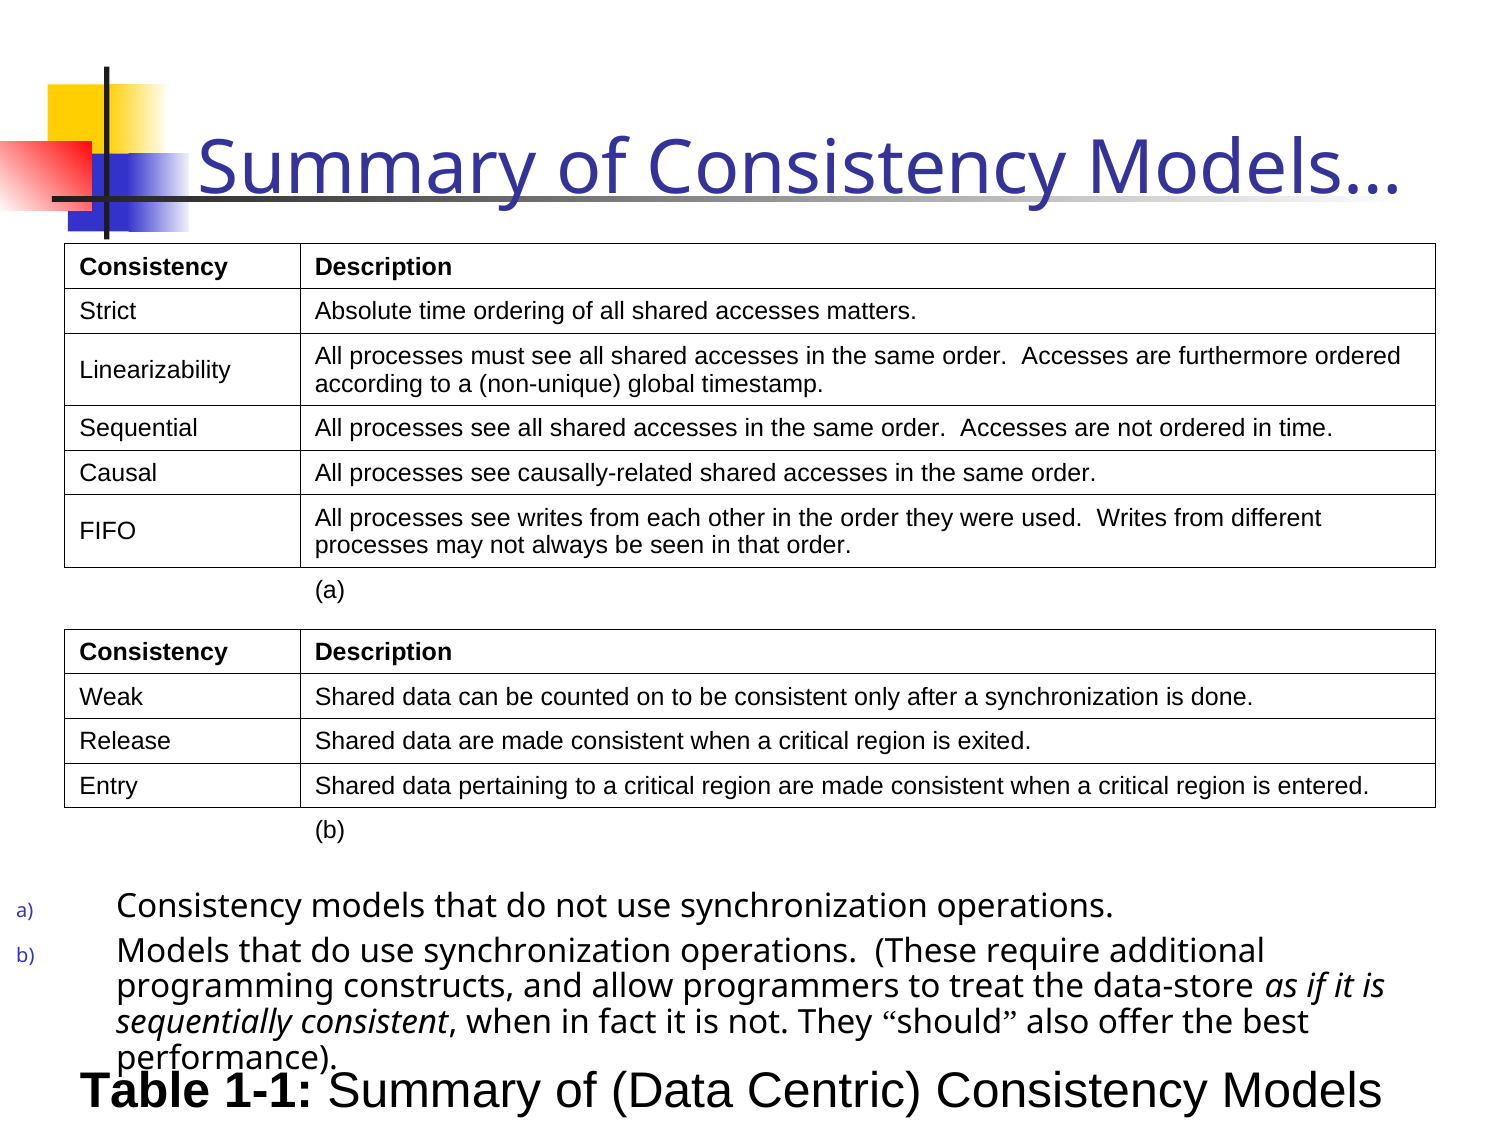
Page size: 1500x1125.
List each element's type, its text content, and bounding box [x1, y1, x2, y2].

table_cell Linearizability [65, 334, 300, 405]
table_cell All processes see causally-related shared accesses in the same order. [301, 451, 1435, 494]
table_cell Shared data are made consistent when a critical region is exited. [301, 719, 1435, 763]
table_cell Shared data pertaining to a critical region are made consistent when a critical region is entered. [301, 764, 1435, 807]
text_box Summary of Consistency Models… [183, 78, 1462, 216]
table_cell (a) [300, 568, 1435, 629]
table_cell Sequential [65, 406, 300, 450]
table_cell Strict [65, 289, 300, 333]
text_box Table 1-1: Summary of (Data Centric) Consistency Models [64, 1071, 1436, 1125]
table_header Description [301, 244, 1435, 288]
table_cell (b) [300, 808, 1435, 869]
table_cell FIFO [65, 495, 300, 567]
table_cell Release [65, 719, 300, 763]
text_box Consistency models that do not use synchronization operations. Models that do use synchronization operations. (These require additional programming constructs, and allow programmers to treat the data-store as if it is sequentially consistent, when in fact it is not. They “should” also offer the best performance). [1, 881, 1500, 1071]
table_cell Absolute time ordering of all shared accesses matters. [301, 289, 1435, 333]
table_cell Shared data can be counted on to be consistent only after a synchronization is done. [301, 674, 1435, 718]
table_cell Causal [65, 451, 300, 494]
table_cell Entry [65, 764, 300, 807]
table_cell All processes must see all shared accesses in the same order. Accesses are furthermore ordered according to a (non-unique) global timestamp. [301, 334, 1435, 405]
table_cell [64, 568, 300, 629]
table_cell All processes see all shared accesses in the same order. Accesses are not ordered in time. [301, 406, 1435, 450]
table_cell Description [301, 630, 1435, 673]
table_cell All processes see writes from each other in the order they were used. Writes from different processes may not always be seen in that order. [301, 495, 1435, 567]
table_cell [64, 808, 300, 869]
table_cell Weak [65, 674, 300, 718]
table_header Consistency [65, 244, 300, 288]
table_cell Consistency [65, 630, 300, 673]
